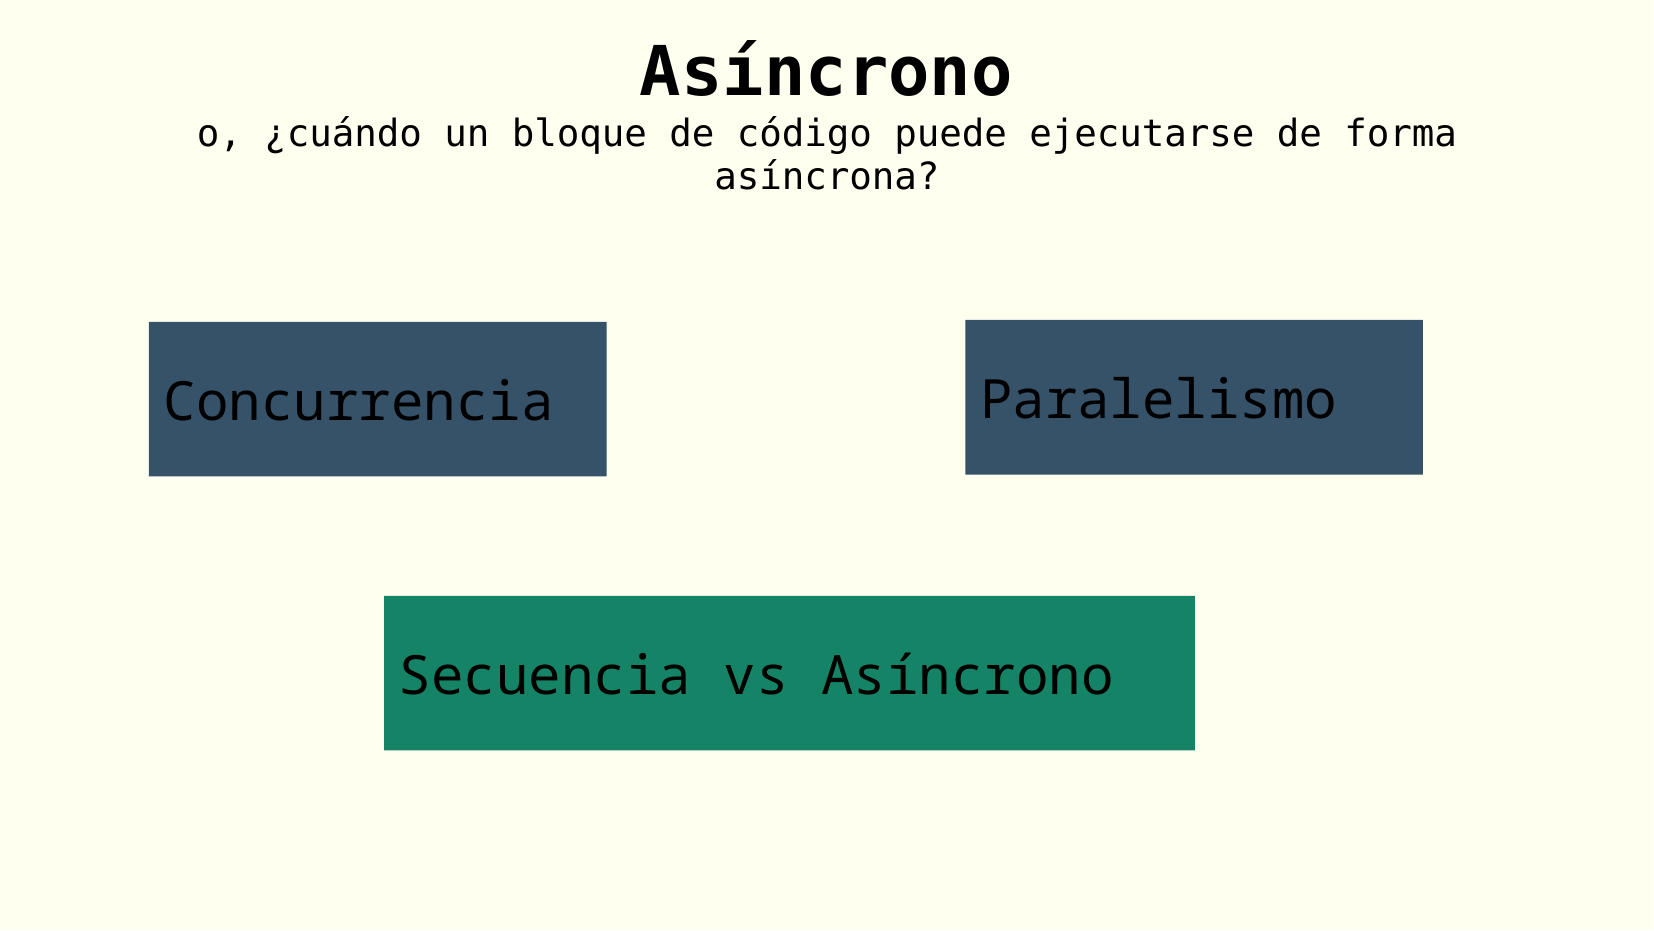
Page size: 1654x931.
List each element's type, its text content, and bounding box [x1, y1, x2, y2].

text_box Paralelismo [965, 319, 1423, 475]
text_box Concurrencia [148, 321, 607, 477]
text_box Secuencia vs Asíncrono [384, 595, 1195, 751]
title Asíncrono o, ¿cuándo un bloque de código puede ejecutarse de forma asíncrona? [82, 31, 1571, 199]
